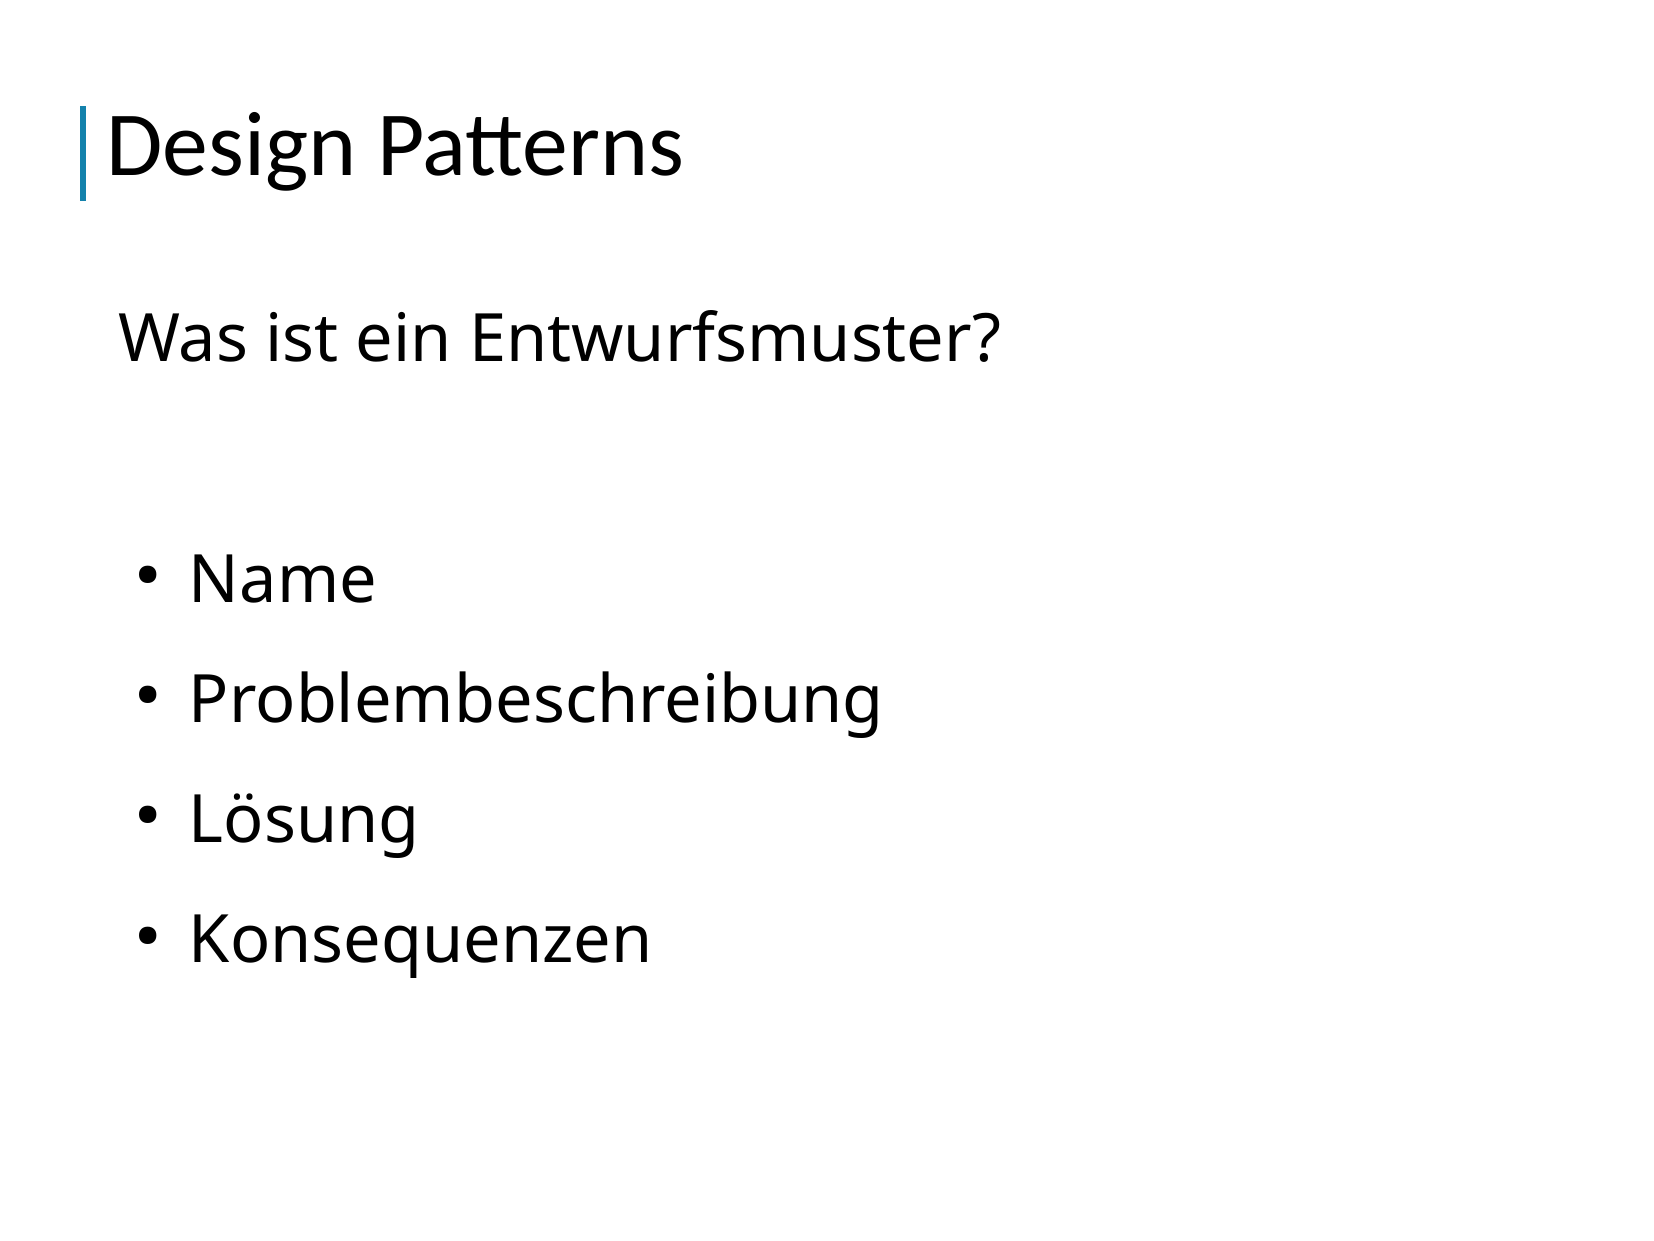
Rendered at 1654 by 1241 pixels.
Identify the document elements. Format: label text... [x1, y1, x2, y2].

list Was ist ein Entwurfsmuster? Name Problembeschreibung Lösung Konsequenzen [118, 290, 1571, 1109]
title Design Patterns [106, 49, 1571, 257]
